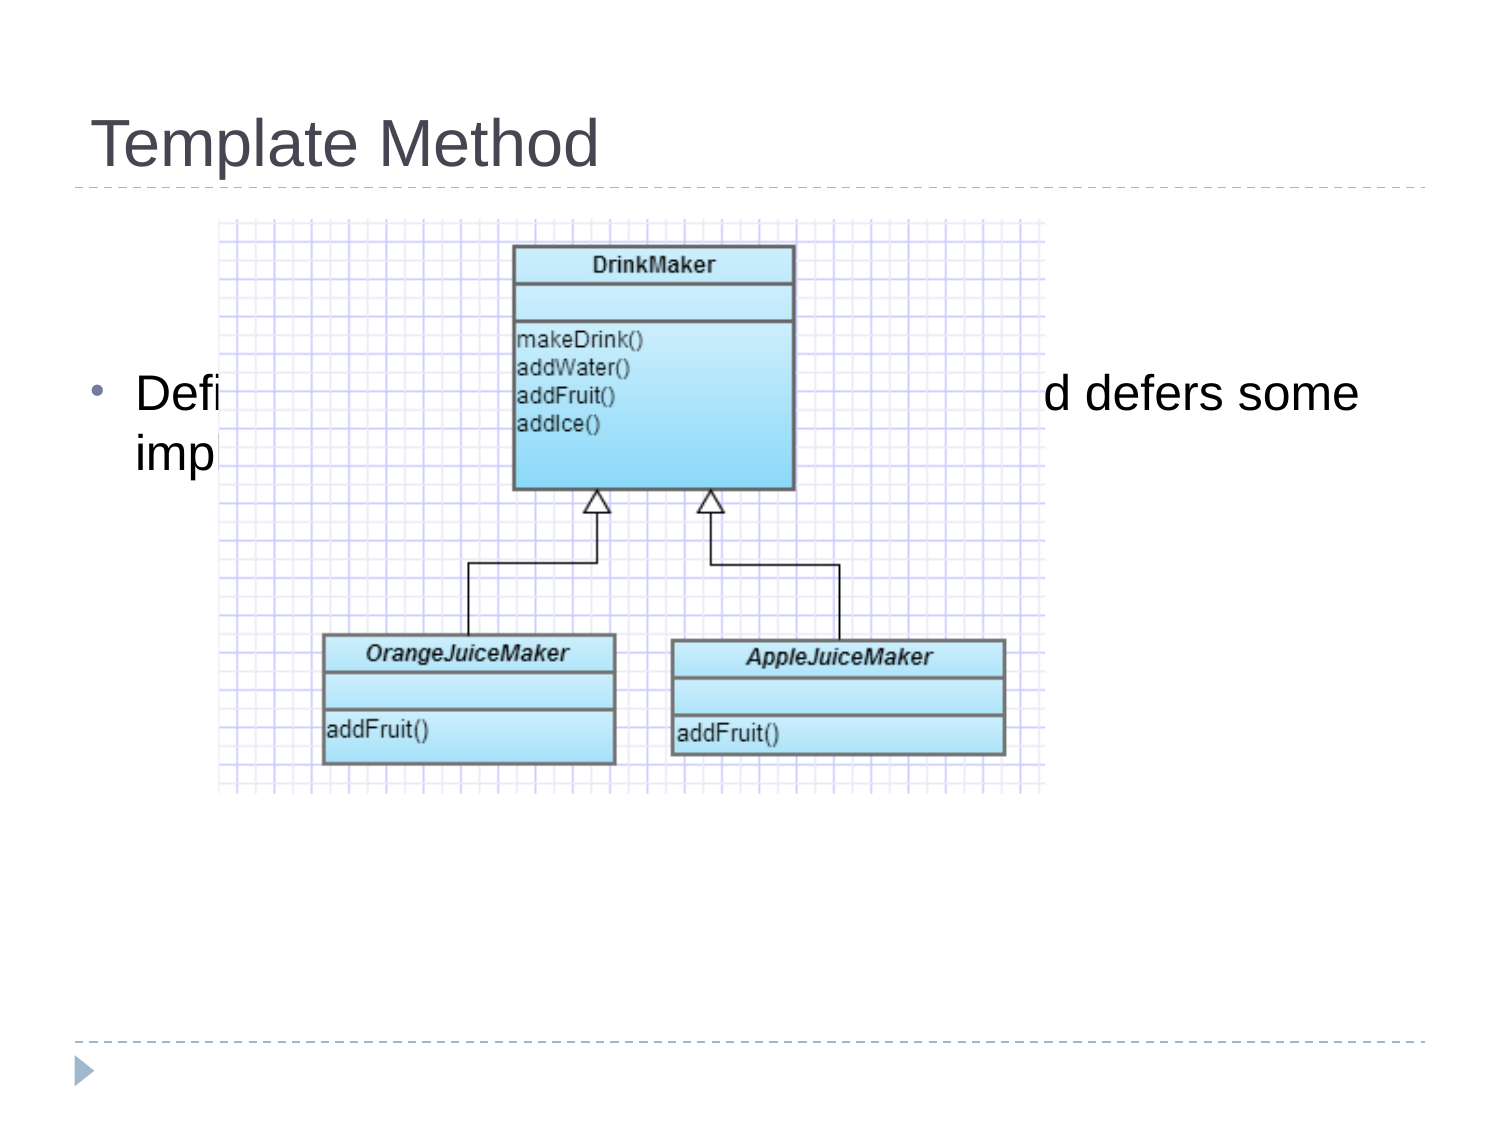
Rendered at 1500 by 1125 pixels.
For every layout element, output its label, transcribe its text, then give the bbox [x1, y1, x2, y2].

list Defines the skeleton of the algorithm , and defers some implementation to the sub classes. [75, 200, 1425, 1010]
text_box [218, 219, 1046, 796]
title Template Method [75, 24, 1425, 188]
